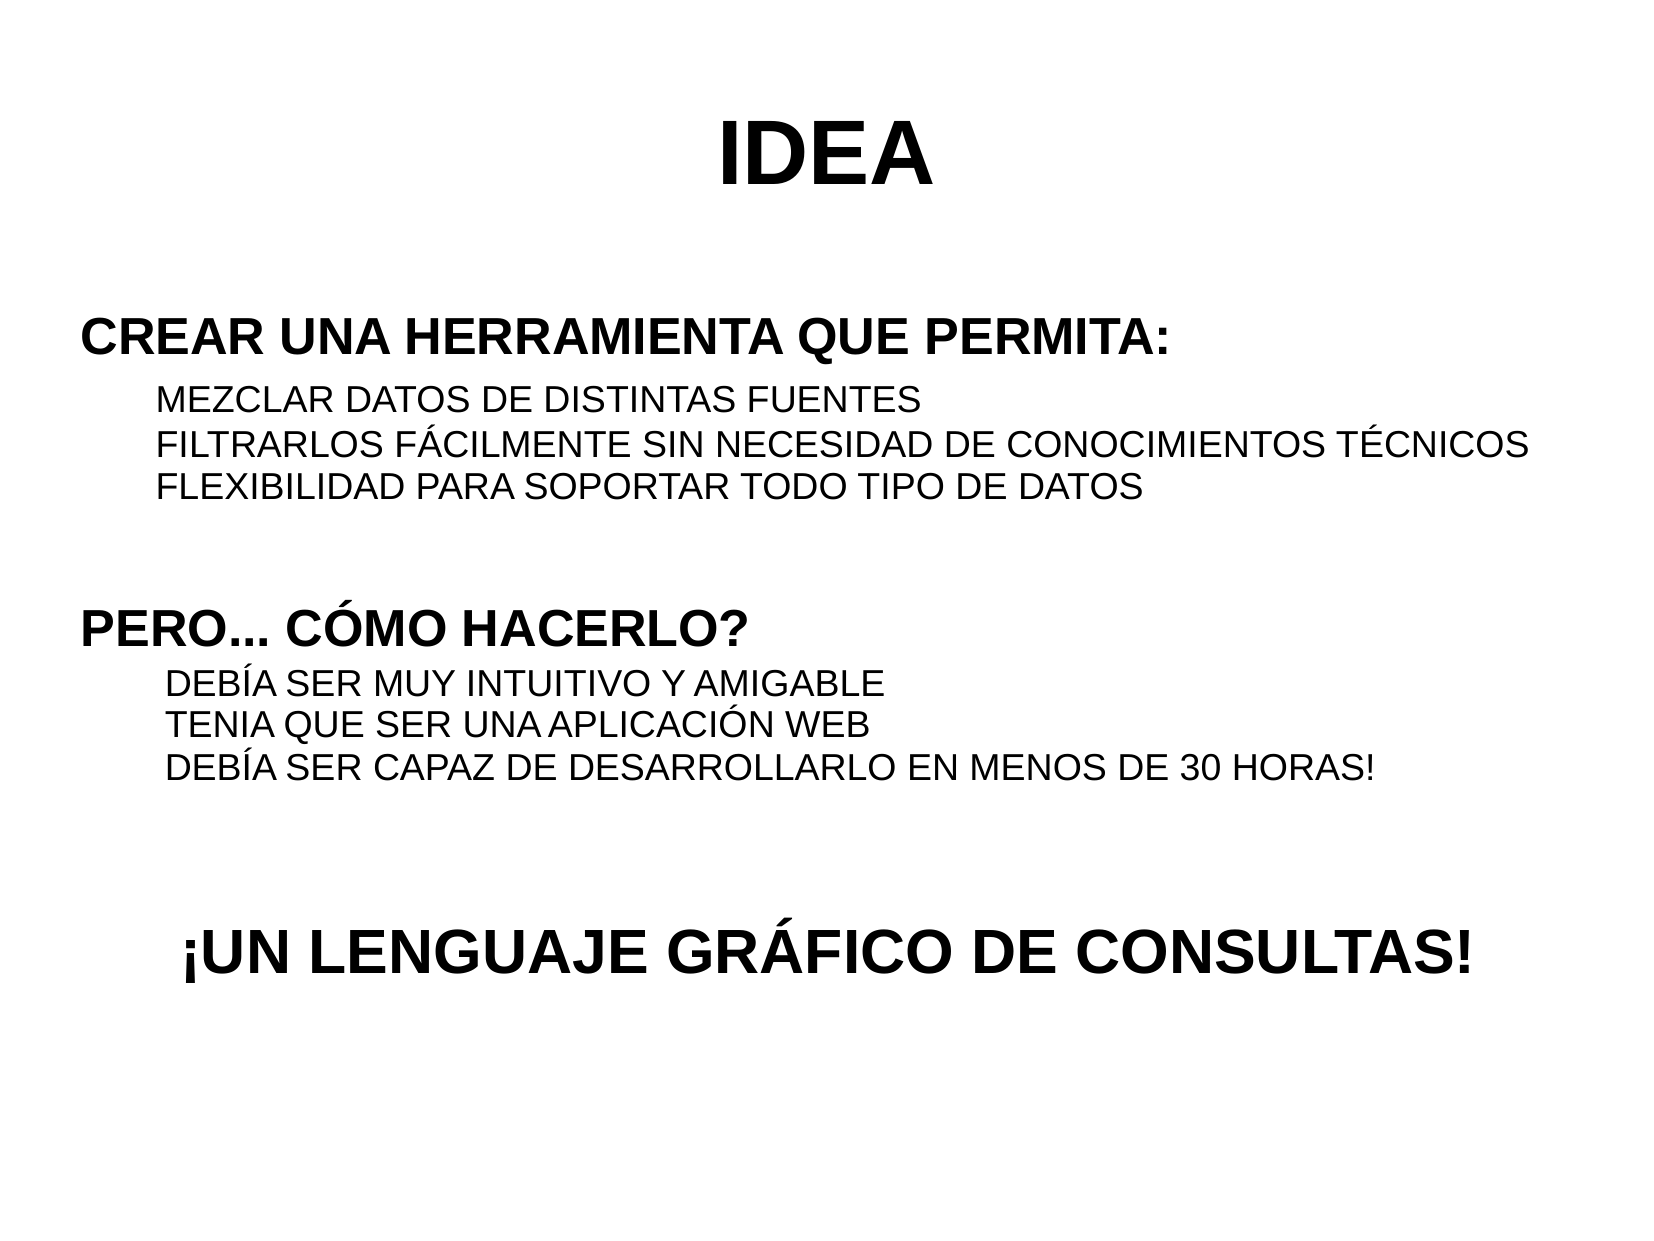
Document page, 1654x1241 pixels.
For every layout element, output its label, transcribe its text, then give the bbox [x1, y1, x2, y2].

text_box DEBÍA SER MUY INTUITIVO Y AMIGABLE TENIA QUE SER UNA APLICACIÓN WEB DEBÍA SER CAPAZ DE DESARROLLARLO EN MENOS DE 30 HORAS! [150, 654, 1606, 796]
title IDEA [82, 49, 1571, 257]
text_box CREAR UNA HERRAMIENTA QUE PERMITA: MEZCLAR DATOS DE DISTINTAS FUENTES FILTRARLOS FÁCILMENTE SIN NECESIDAD DE CONOCIMIENTOS TÉCNICOS FLEXIBILIDAD PARA SOPORTAR TODO TIPO DE DATOS [65, 300, 1654, 515]
text_box ¡UN LENGUAJE GRÁFICO DE CONSULTAS! [165, 909, 1501, 995]
text_box PERO... CÓMO HACERLO? [65, 591, 1566, 665]
